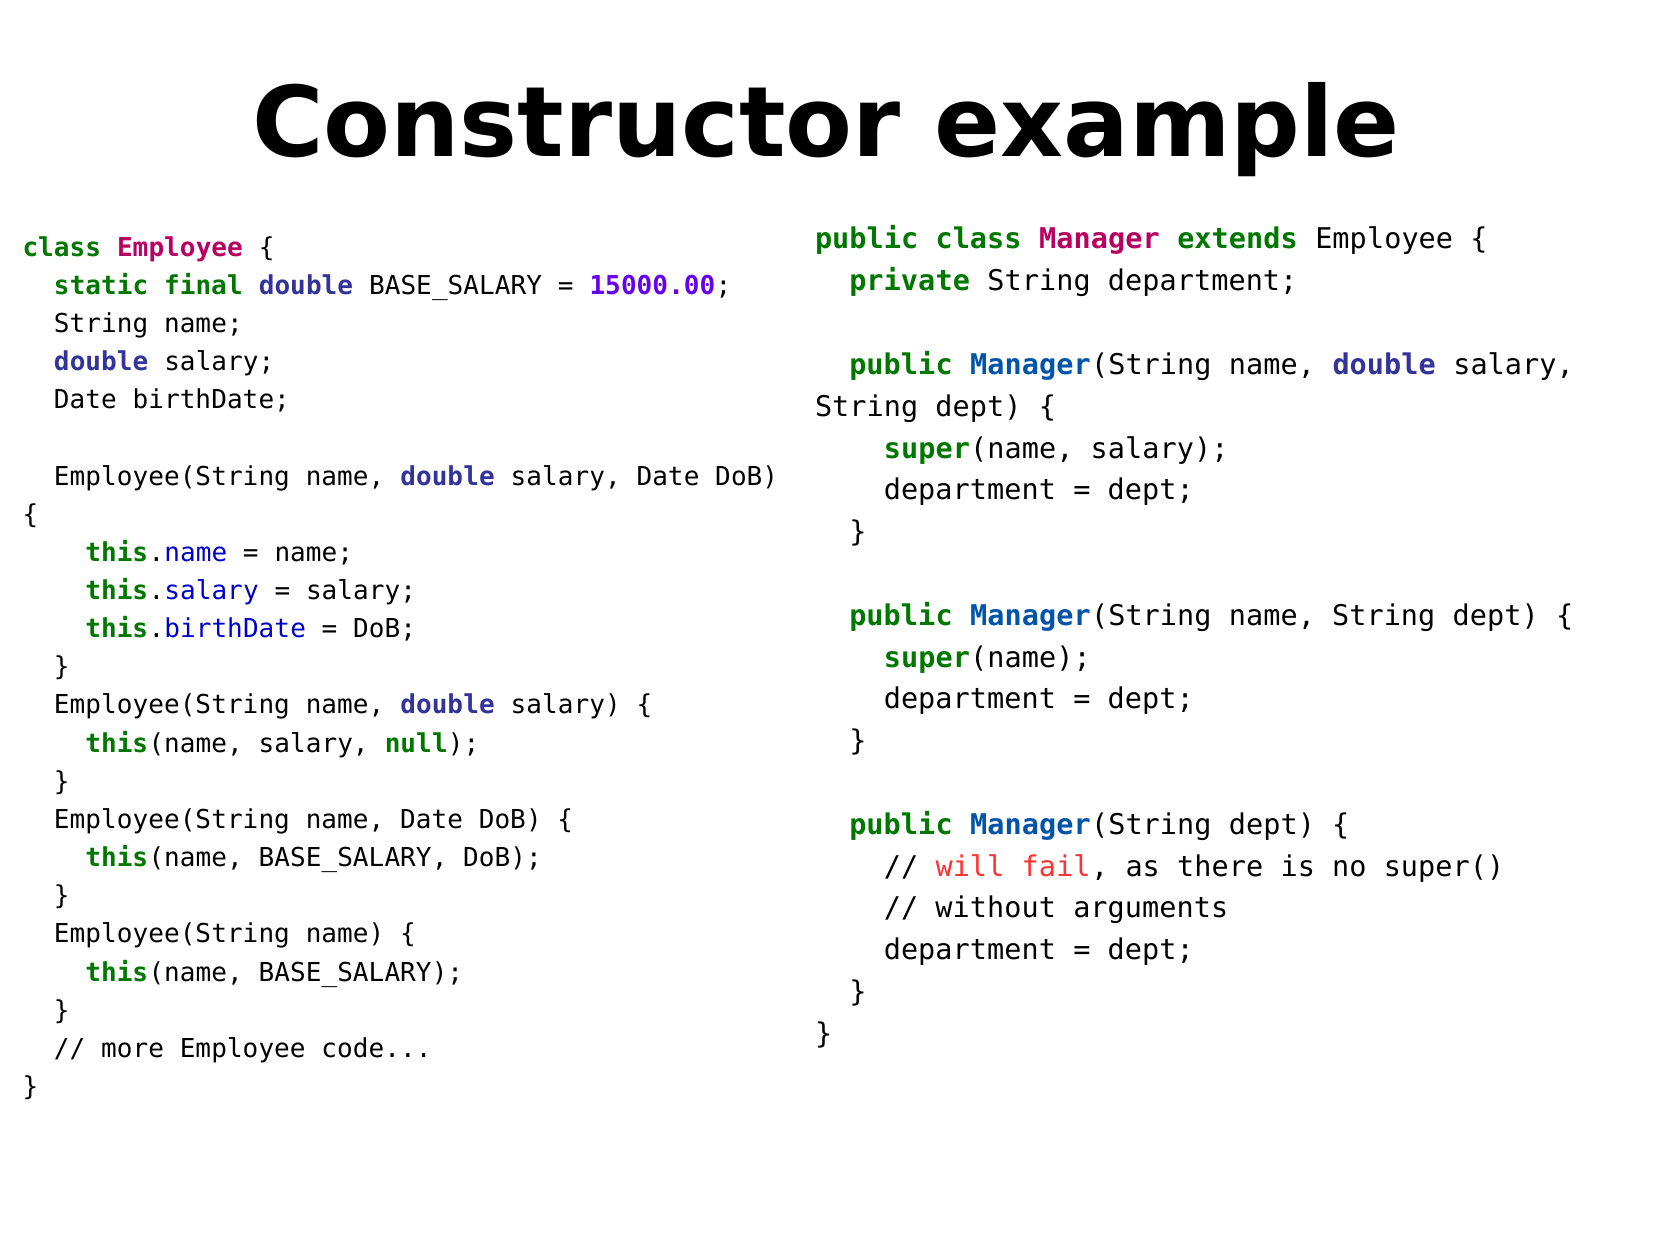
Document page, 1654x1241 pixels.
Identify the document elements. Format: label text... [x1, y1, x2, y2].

list class Employee { static final double BASE_SALARY = 15000.00; String name; double salary; Date birthDate; Employee(String name, double salary, Date DoB) { this.name = name; this.salary = salary; this.birthDate = DoB; } Employee(String name, double salary) { this(name, salary, null); } Employee(String name, Date DoB) { this(name, BASE_SALARY, DoB); } Employee(String name) { this(name, BASE_SALARY); } // more Employee code... } [22, 224, 804, 1141]
list public class Manager extends Employee { private String department; public Manager(String name, double salary, String dept) { super(name, salary); department = dept; } public Manager(String name, String dept) { super(name); department = dept; } public Manager(String dept) { // will fail, as there is no super() // without arguments department = dept; } } [814, 213, 1607, 1087]
title Constructor example [82, 49, 1571, 196]
